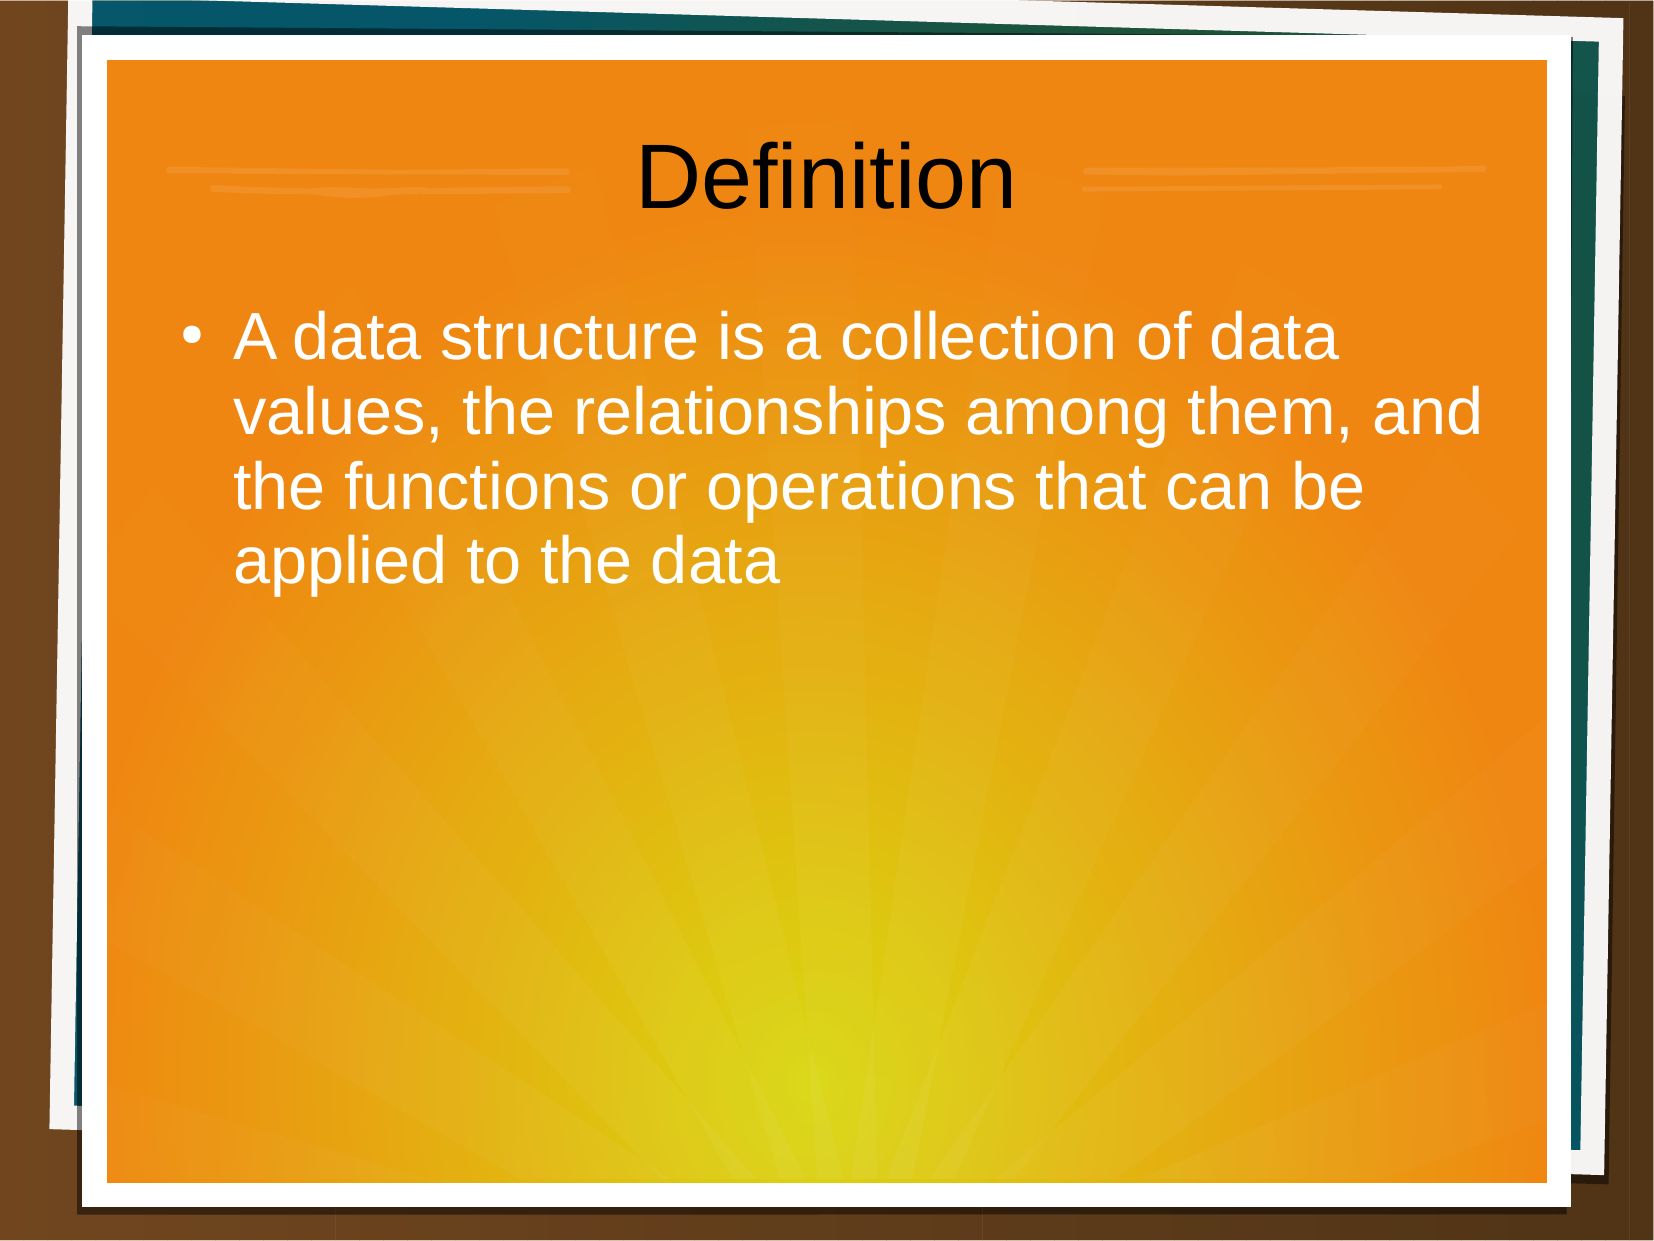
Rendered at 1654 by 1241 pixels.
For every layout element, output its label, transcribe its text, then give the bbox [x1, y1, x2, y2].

list A data structure is a collection of data values, the relationships among them, and the functions or operations that can be applied to the data [162, 299, 1492, 1241]
title Definition [566, 78, 1087, 276]
